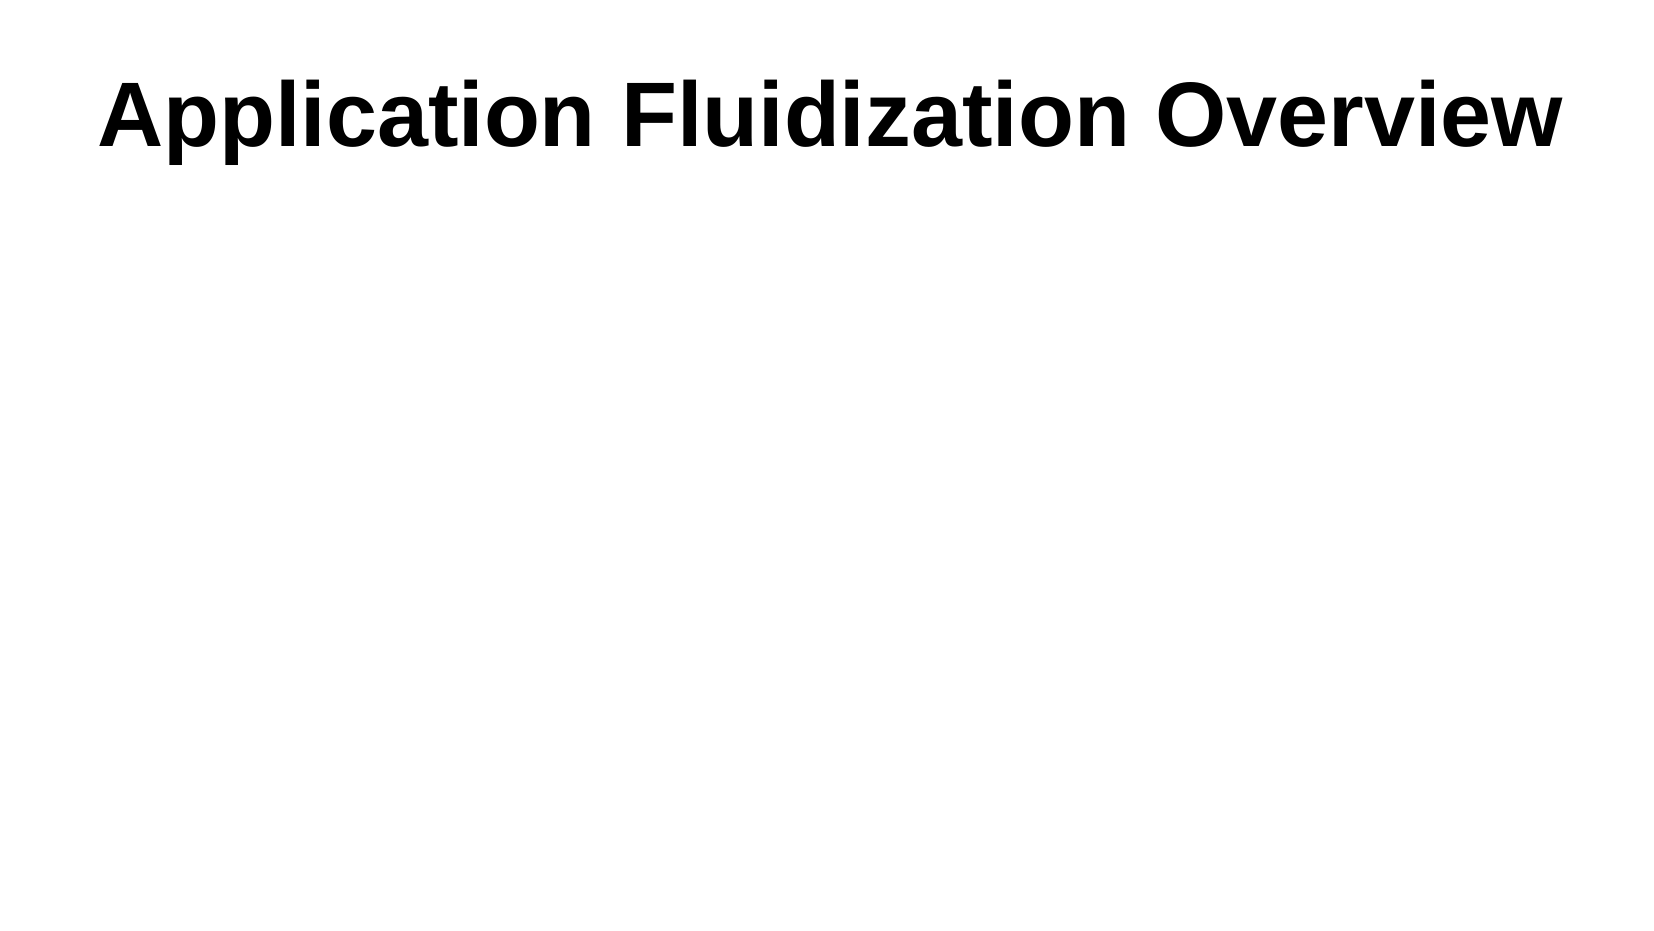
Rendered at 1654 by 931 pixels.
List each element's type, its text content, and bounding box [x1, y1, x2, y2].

title Application Fluidization Overview [86, 37, 1576, 193]
